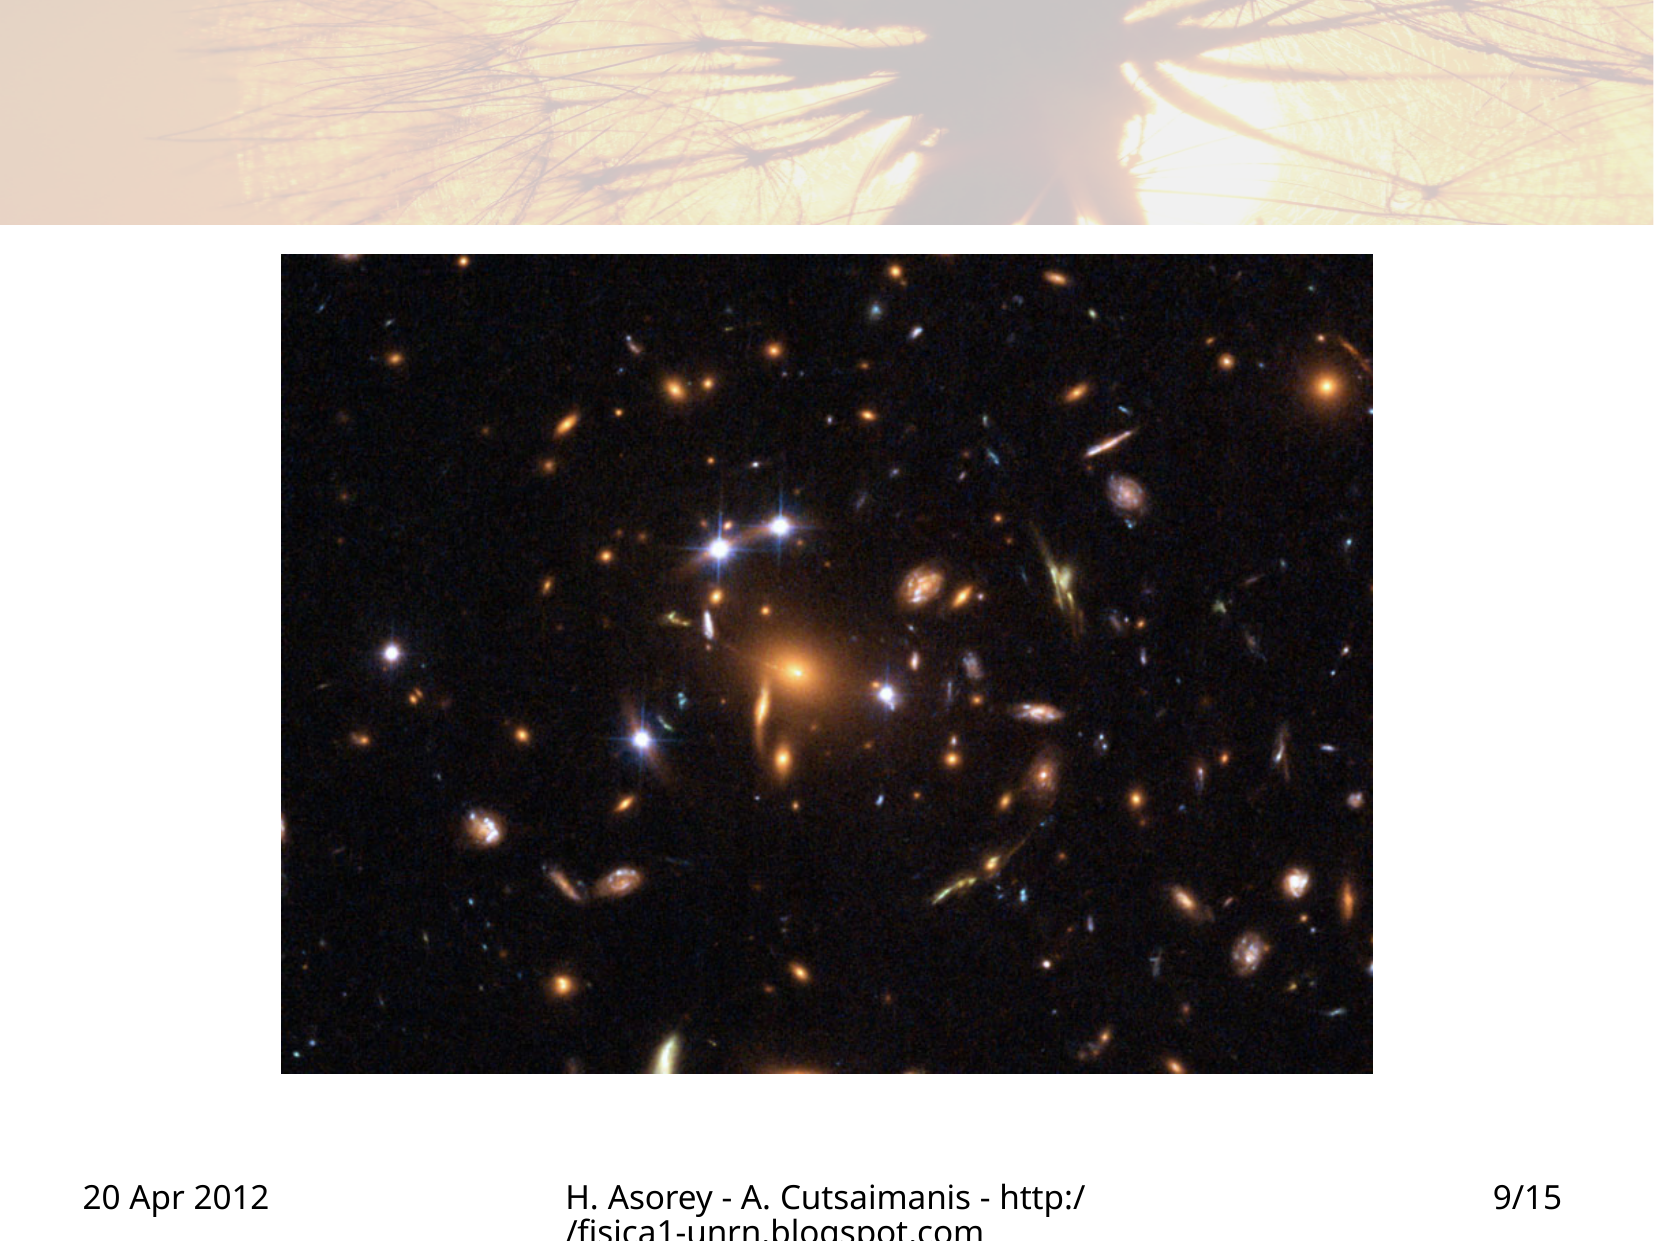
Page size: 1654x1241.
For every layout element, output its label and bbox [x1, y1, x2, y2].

picture [0, 0, 1654, 225]
picture [281, 254, 1373, 1074]
